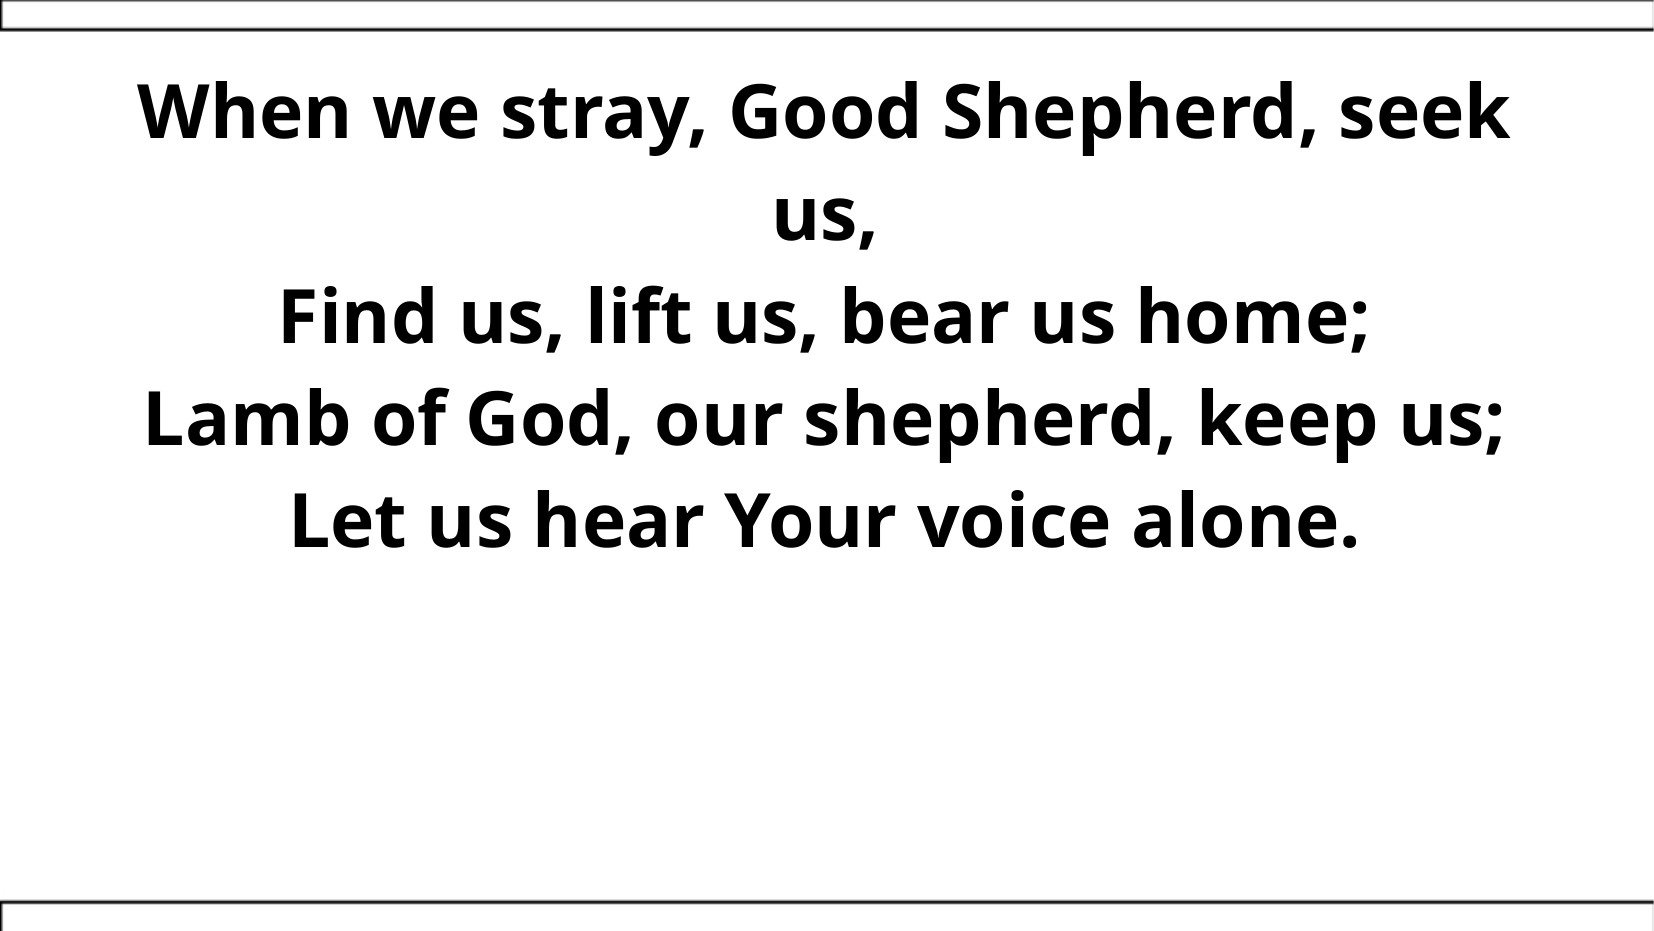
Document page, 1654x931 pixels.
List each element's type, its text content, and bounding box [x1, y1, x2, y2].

text_box When we stray, Good Shepherd, seek us, Find us, lift us, bear us home; Lamb of God, our shepherd, keep us; Let us hear Your voice alone. [90, 50, 1561, 466]
picture [0, 0, 1654, 931]
